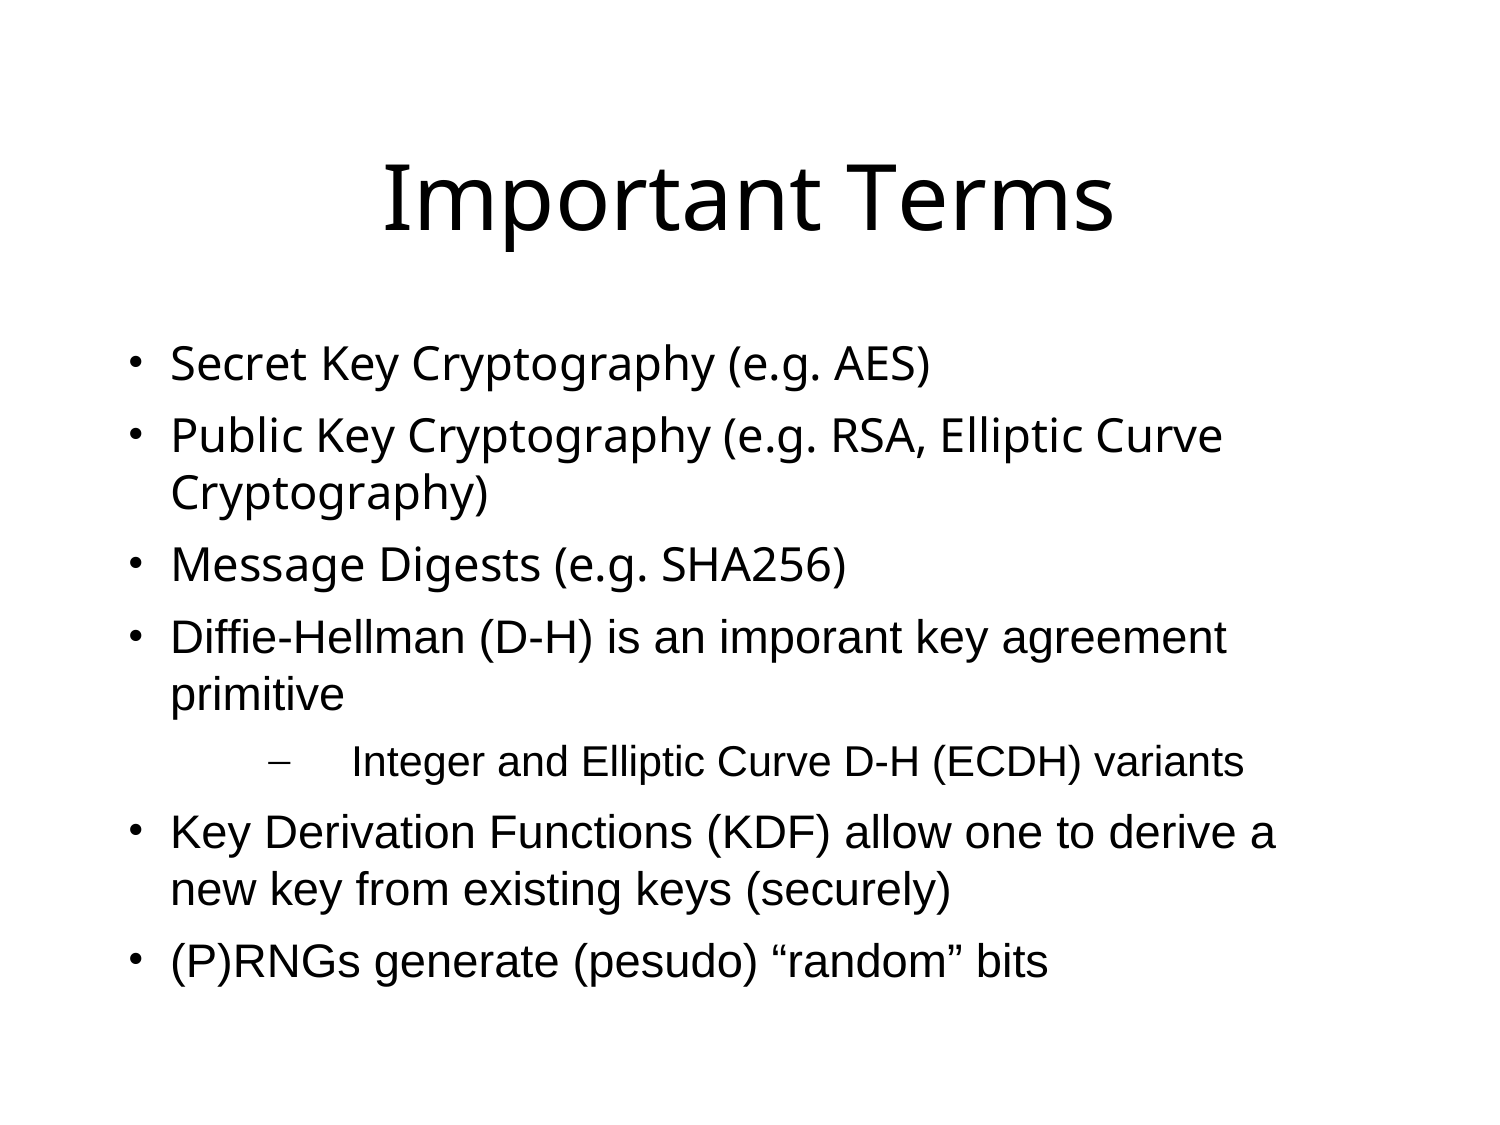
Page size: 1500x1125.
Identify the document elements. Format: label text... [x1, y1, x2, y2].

list Secret Key Cryptography (e.g. AES) Public Key Cryptography (e.g. RSA, Elliptic Curve Cryptography) Message Digests (e.g. SHA256) Diffie-Hellman (D-H) is an imporant key agreement primitive Integer and Elliptic Curve D-H (ECDH) variants Key Derivation Functions (KDF) allow one to derive a new key from existing keys (securely) (P)RNGs generate (pesudo) “random” bits [112, 324, 1388, 1000]
title Important Terms [112, 99, 1388, 288]
